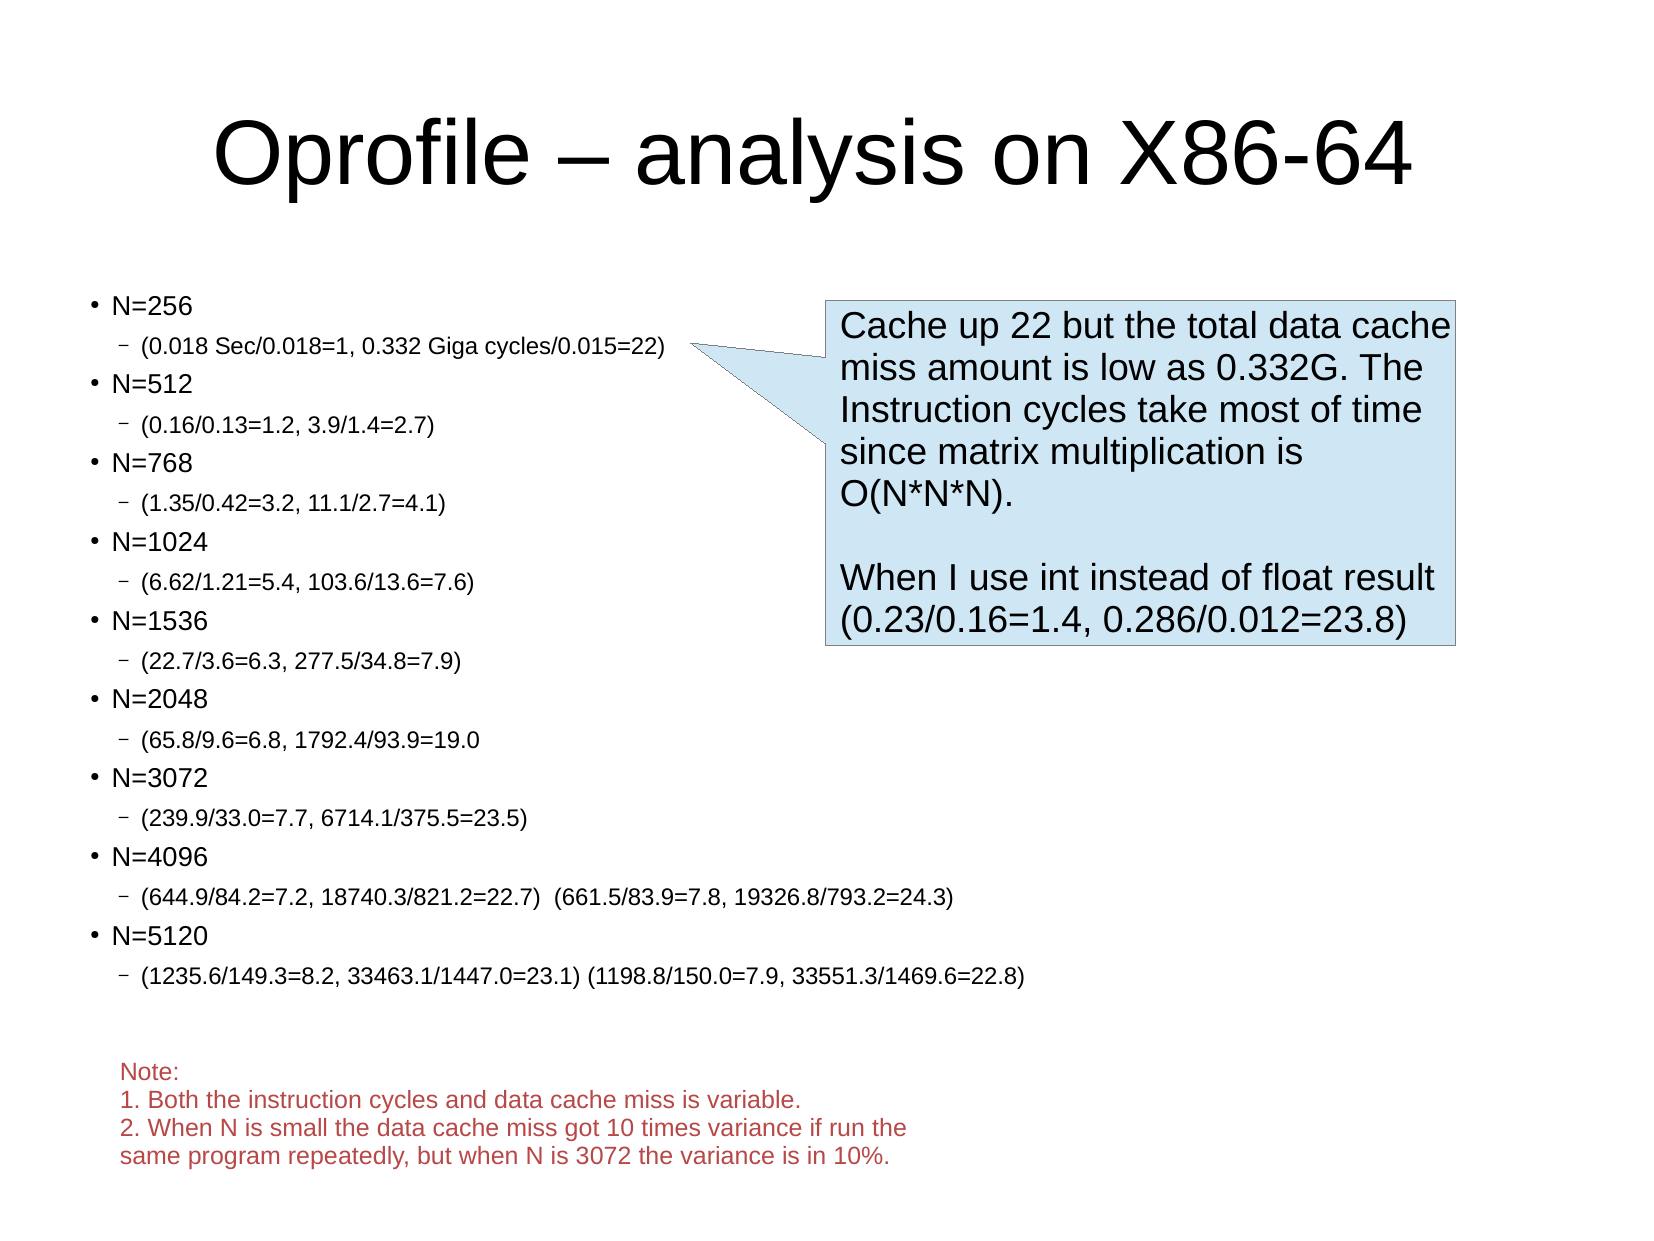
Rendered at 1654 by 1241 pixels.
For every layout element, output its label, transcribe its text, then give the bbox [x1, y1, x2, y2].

title Oprofile – analysis on X86-64 [82, 49, 1571, 257]
text_box Note: 1. Both the instruction cycles and data cache miss is variable. 2. When N is small the data cache miss got 10 times variance if run the same program repeatedly, but when N is 3072 the variance is in 10%. [105, 1050, 946, 1177]
text_box Cache up 22 but the total data cache miss amount is low as 0.332G. The Instruction cycles take most of time since matrix multiplication is O(N*N*N). When I use int instead of float result (0.23/0.16=1.4, 0.286/0.012=23.8) [690, 300, 1456, 646]
list N=256 (0.018 Sec/0.018=1, 0.332 Giga cycles/0.015=22) N=512 (0.16/0.13=1.2, 3.9/1.4=2.7) N=768 (1.35/0.42=3.2, 11.1/2.7=4.1) N=1024 (6.62/1.21=5.4, 103.6/13.6=7.6) N=1536 (22.7/3.6=6.3, 277.5/34.8=7.9) N=2048 (65.8/9.6=6.8, 1792.4/93.9=19.0 N=3072 (239.9/33.0=7.7, 6714.1/375.5=23.5) N=4096 (644.9/84.2=7.2, 18740.3/821.2=22.7) (661.5/83.9=7.8, 19326.8/793.2=24.3) N=5120 (1235.6/149.3=8.2, 33463.1/1447.0=23.1) (1198.8/150.0=7.9, 33551.3/1469.6=22.8) [82, 290, 1538, 1010]
